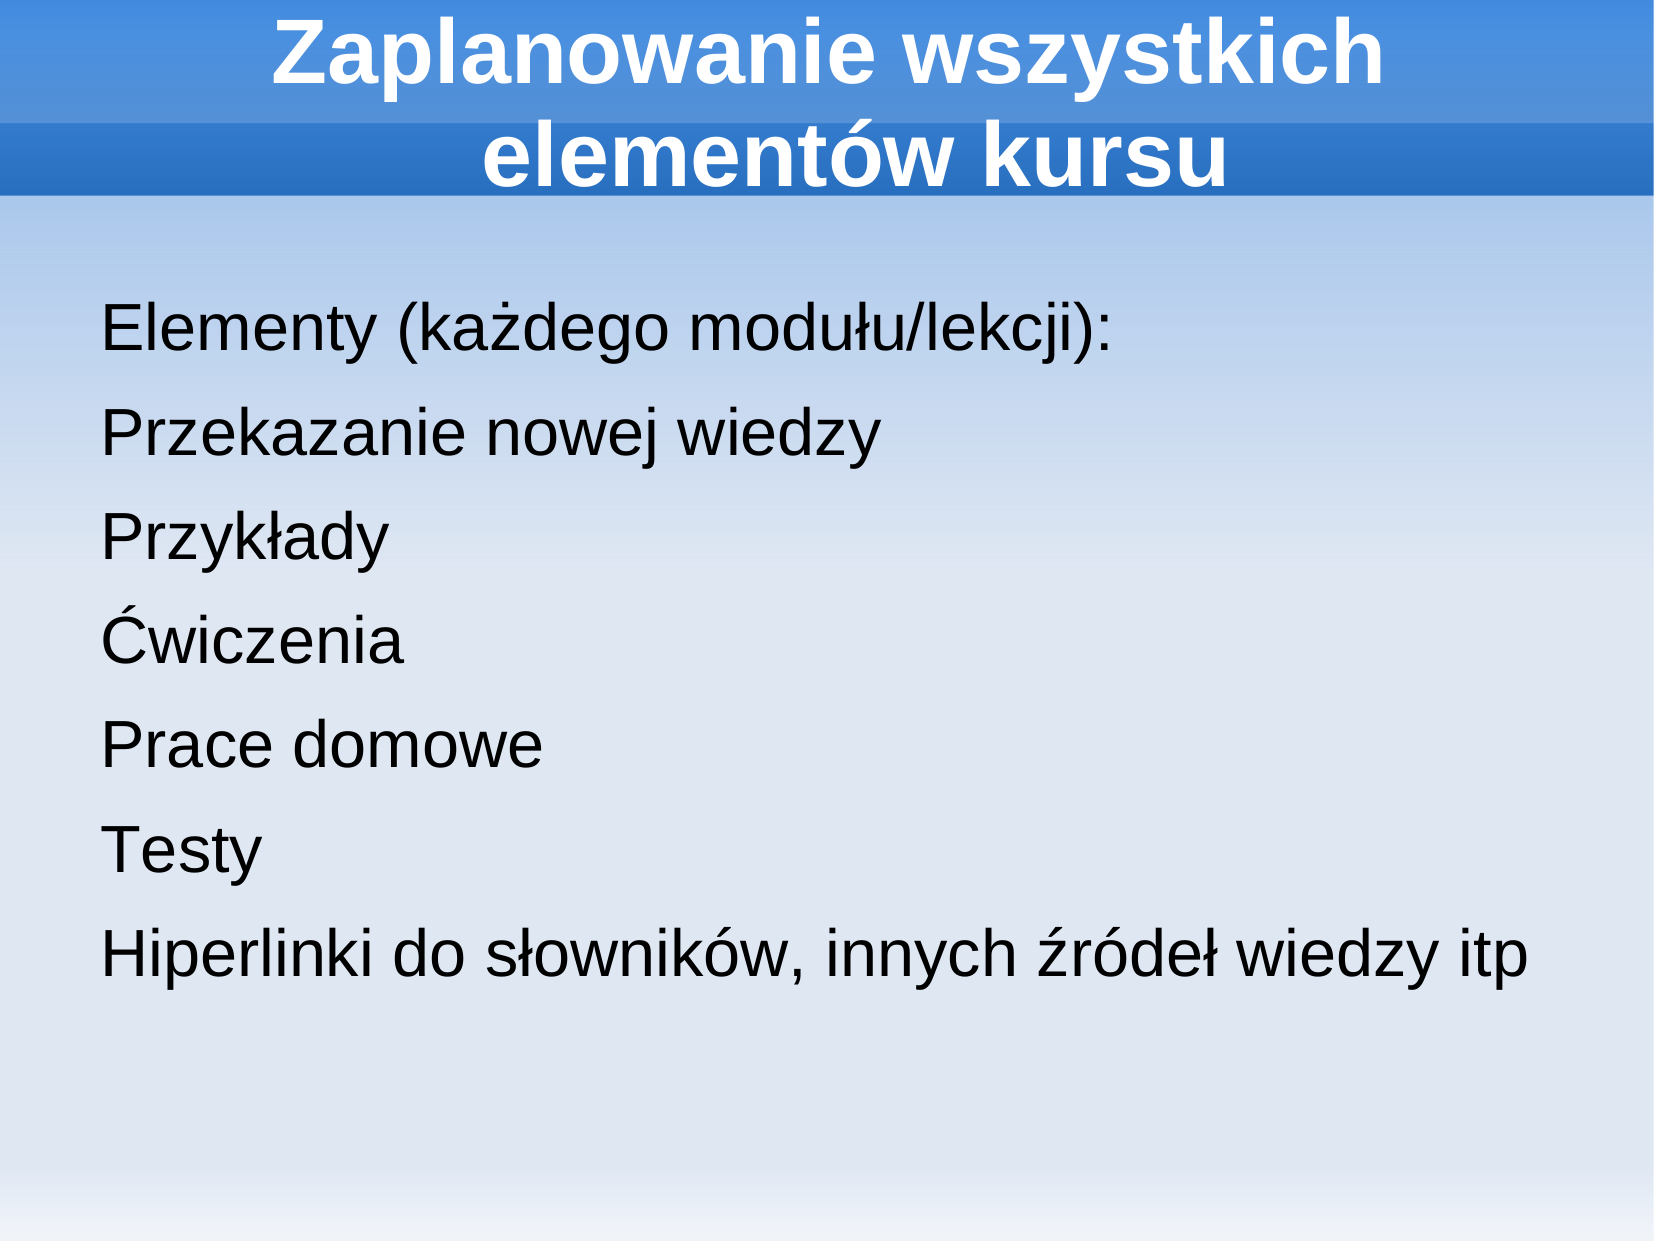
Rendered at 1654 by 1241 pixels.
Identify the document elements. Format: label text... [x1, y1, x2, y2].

list Elementy (każdego modułu/lekcji): Przekazanie nowej wiedzy Przykłady Ćwiczenia Prace domowe Testy Hiperlinki do słowników, innych źródeł wiedzy itp [82, 290, 1571, 1241]
picture [0, 0, 1654, 1241]
title Zaplanowanie wszystkich elementów kursu [76, 7, 1565, 200]
